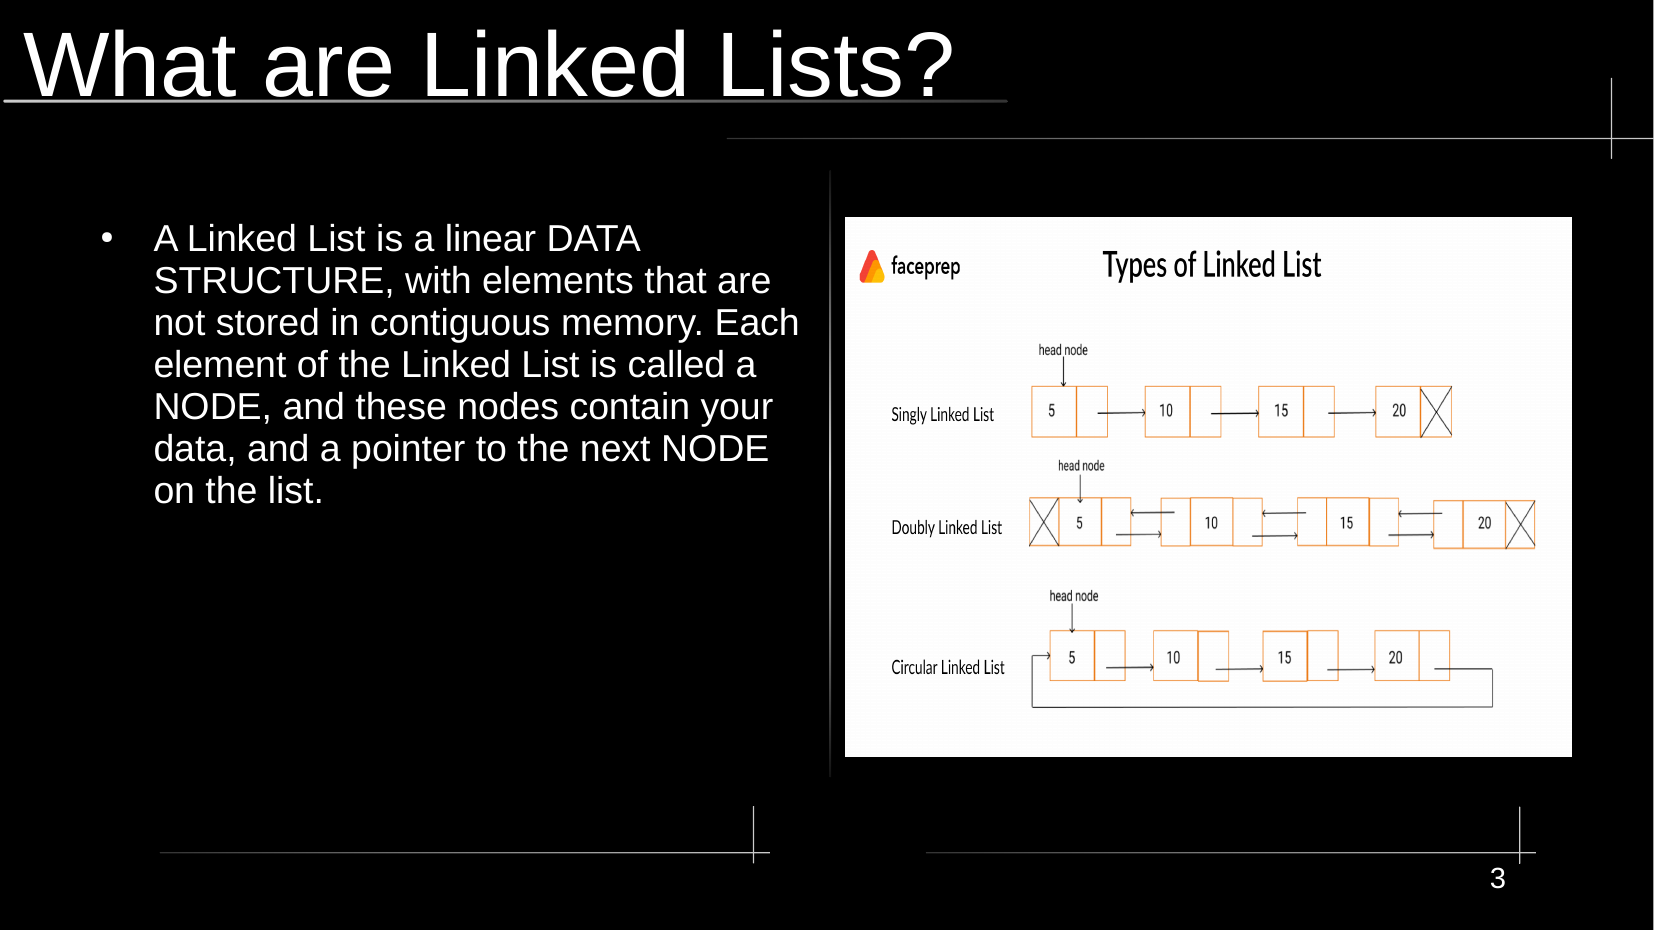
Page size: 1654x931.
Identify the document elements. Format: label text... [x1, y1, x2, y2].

picture [845, 217, 1572, 758]
title What are Linked Lists? [23, 11, 1589, 119]
list A Linked List is a linear DATA STRUCTURE, with elements that are not stored in contiguous memory. Each element of the Linked List is called a NODE, and these nodes contain your data, and a pointer to the next NODE on the list. [82, 217, 809, 758]
